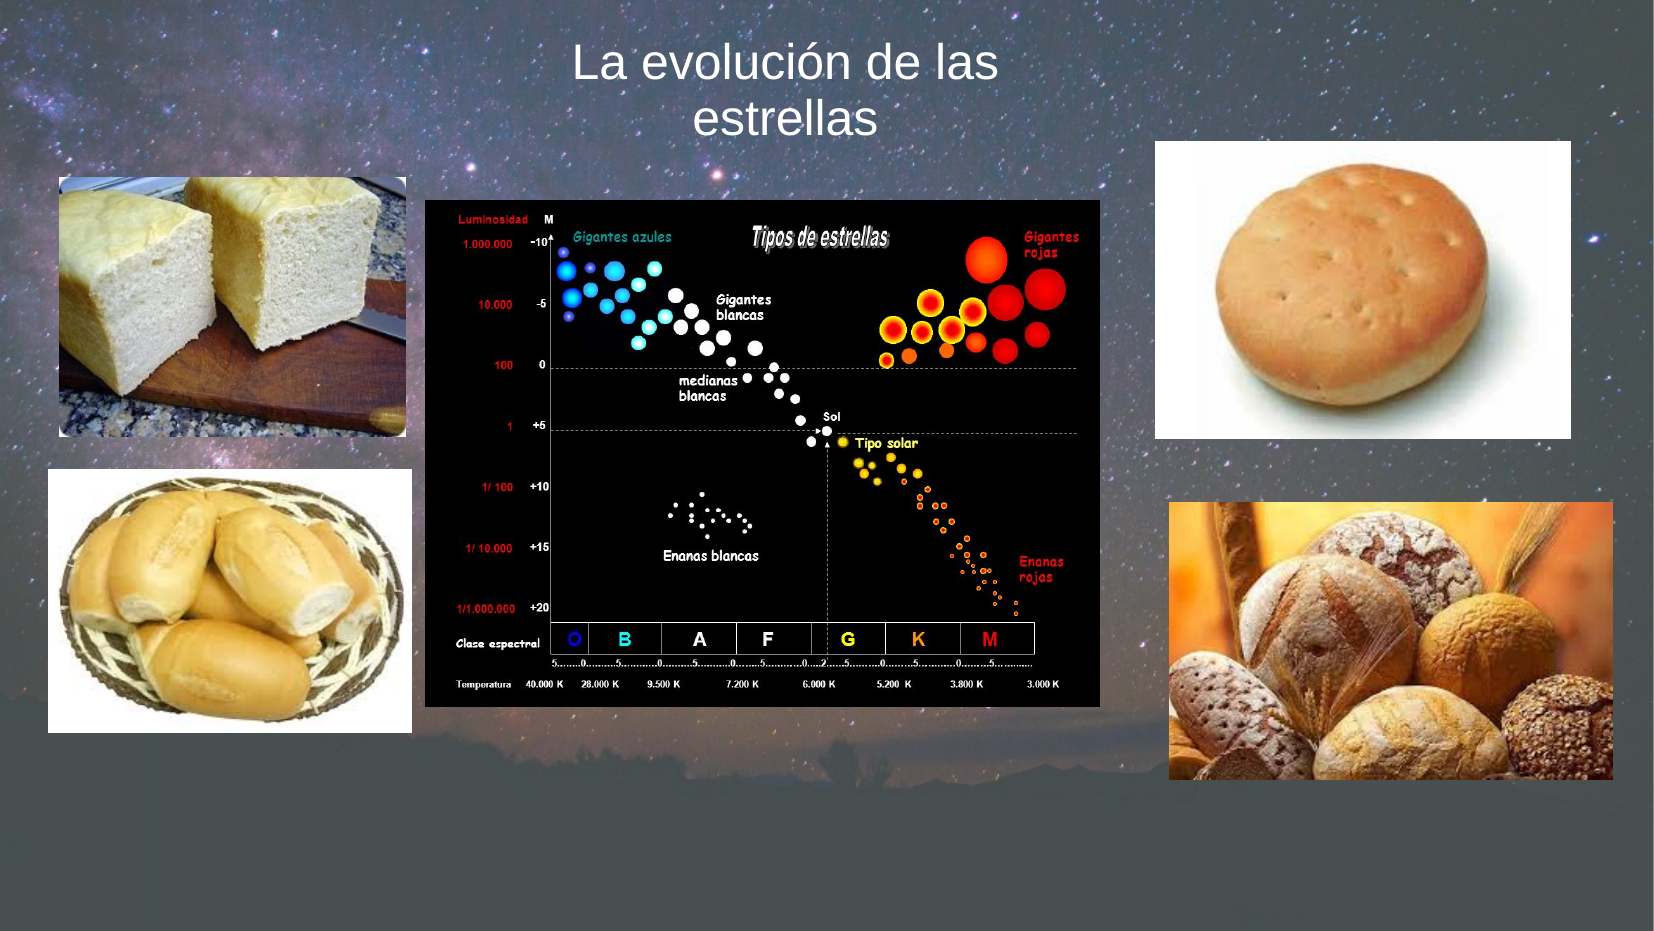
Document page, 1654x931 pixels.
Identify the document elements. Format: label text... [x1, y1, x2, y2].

picture [425, 200, 1100, 707]
text_box La evolución de las estrellas [460, 25, 1111, 154]
picture [48, 469, 412, 733]
picture [59, 177, 406, 438]
picture [1155, 141, 1571, 439]
picture [1169, 502, 1613, 780]
